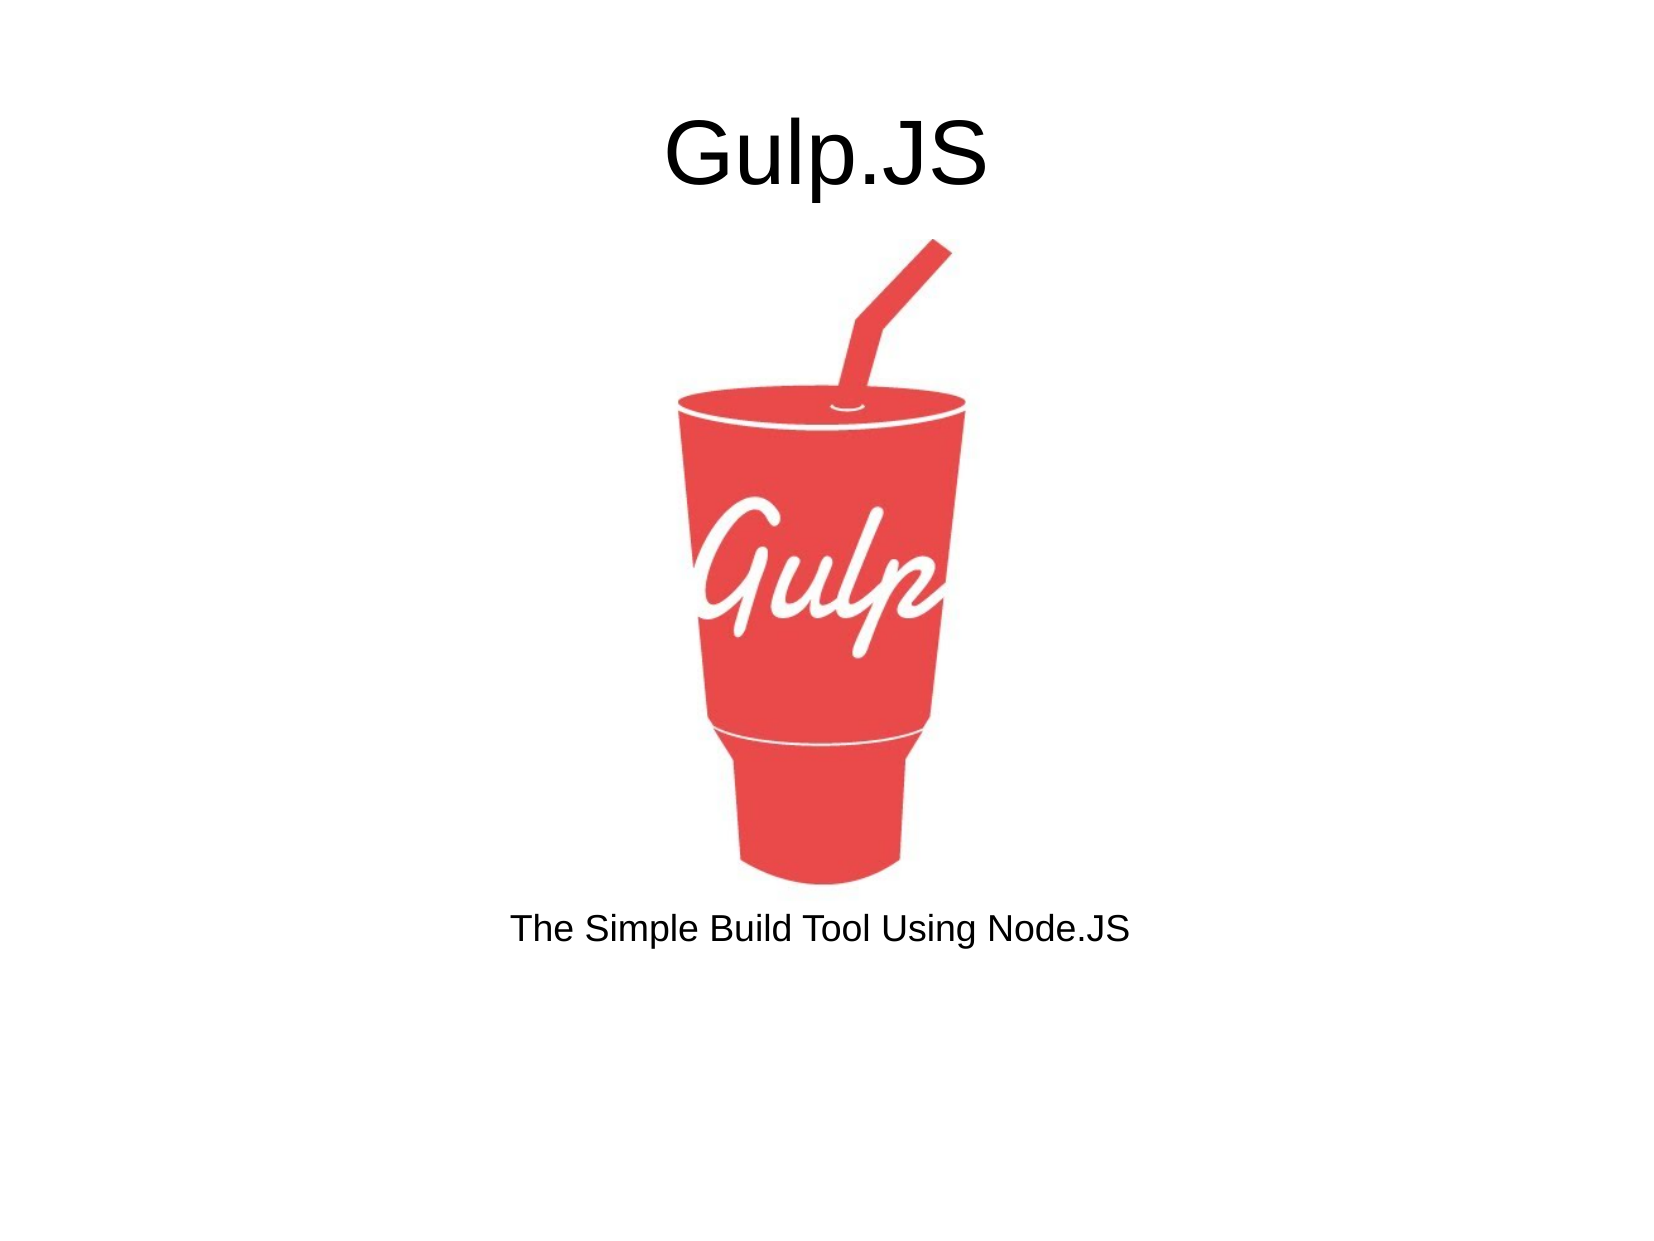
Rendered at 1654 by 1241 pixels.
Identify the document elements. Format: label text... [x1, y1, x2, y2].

title Gulp.JS [82, 49, 1571, 257]
text_box The Simple Build Tool Using Node.JS [495, 900, 1147, 957]
picture [667, 239, 985, 900]
